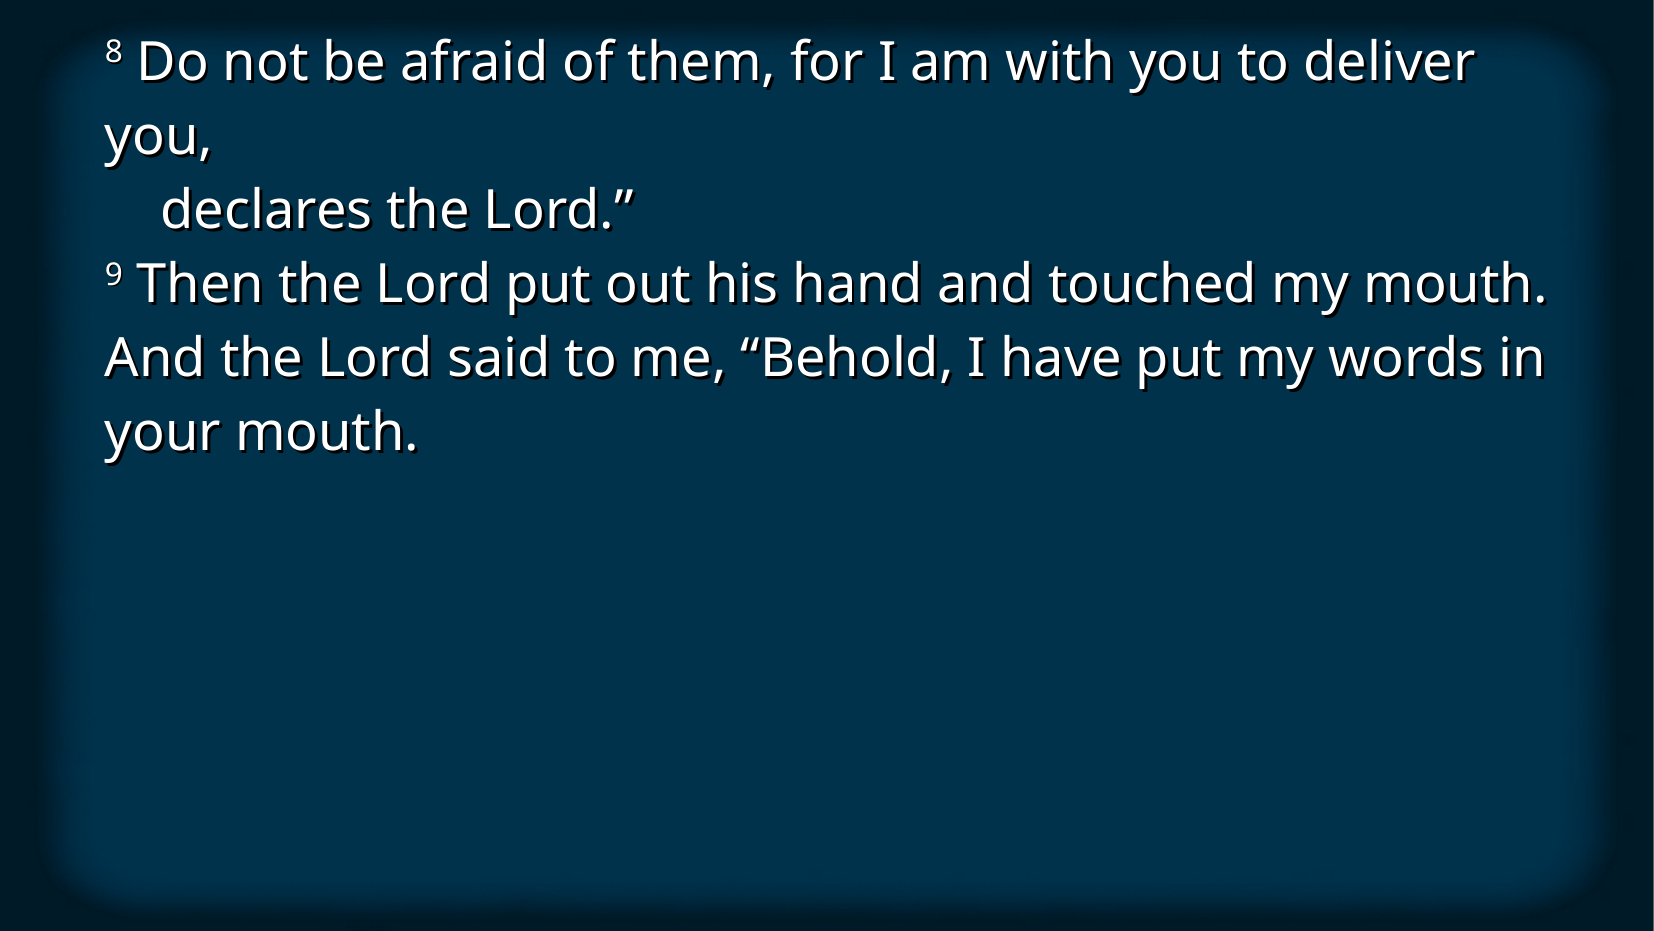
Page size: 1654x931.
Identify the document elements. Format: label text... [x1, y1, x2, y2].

text_box 8 Do not be afraid of them, for I am with you to deliver you, declares the Lord.” 9 Then the Lord put out his hand and touched my mouth. And the Lord said to me, “Behold, I have put my words in your mouth. [90, 15, 1576, 389]
picture [0, 0, 1654, 931]
